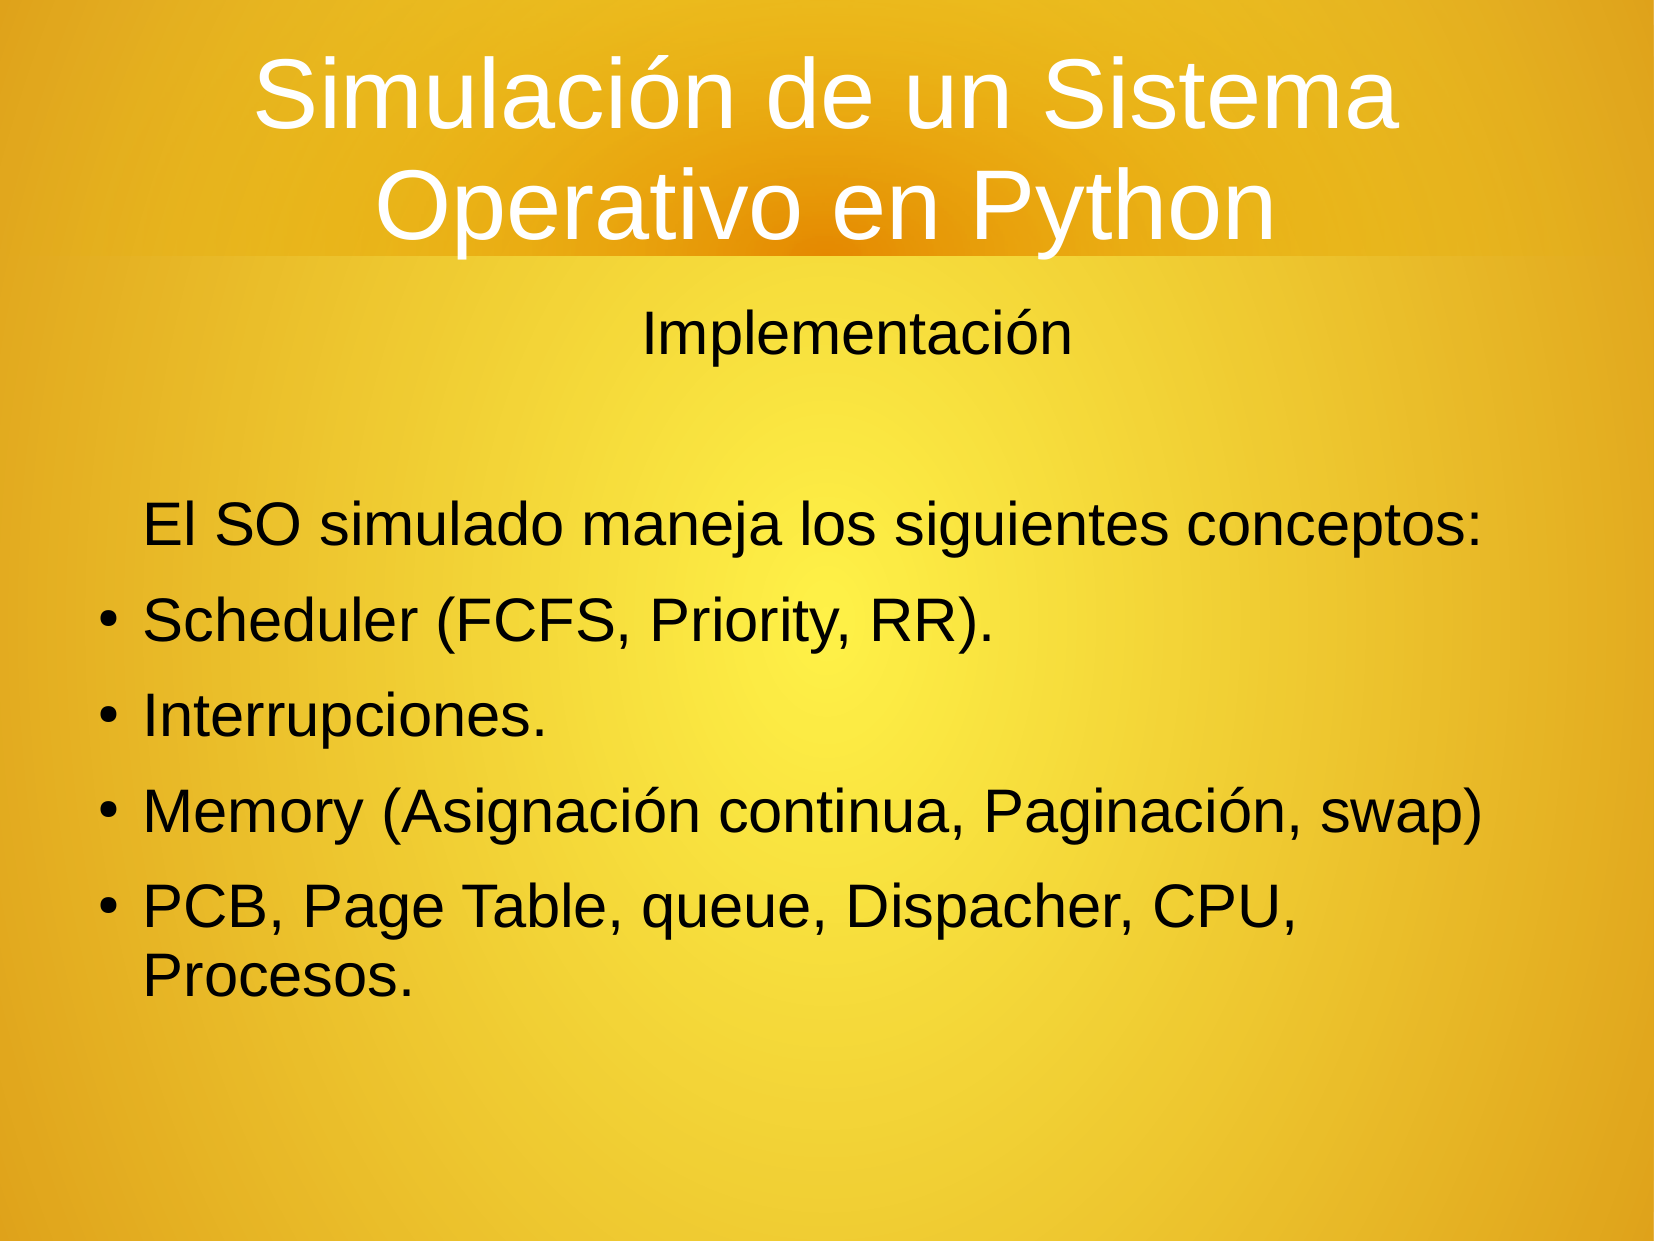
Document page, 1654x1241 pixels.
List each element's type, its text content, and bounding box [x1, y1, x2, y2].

list Implementación El SO simulado maneja los siguientes conceptos: Scheduler (FCFS, Priority, RR). Interrupciones. Memory (Asignación continua, Paginación, swap) PCB, Page Table, queue, Dispacher, CPU, Procesos. [82, 299, 1571, 1019]
title Simulación de un Sistema Operativo en Python [82, 38, 1571, 261]
